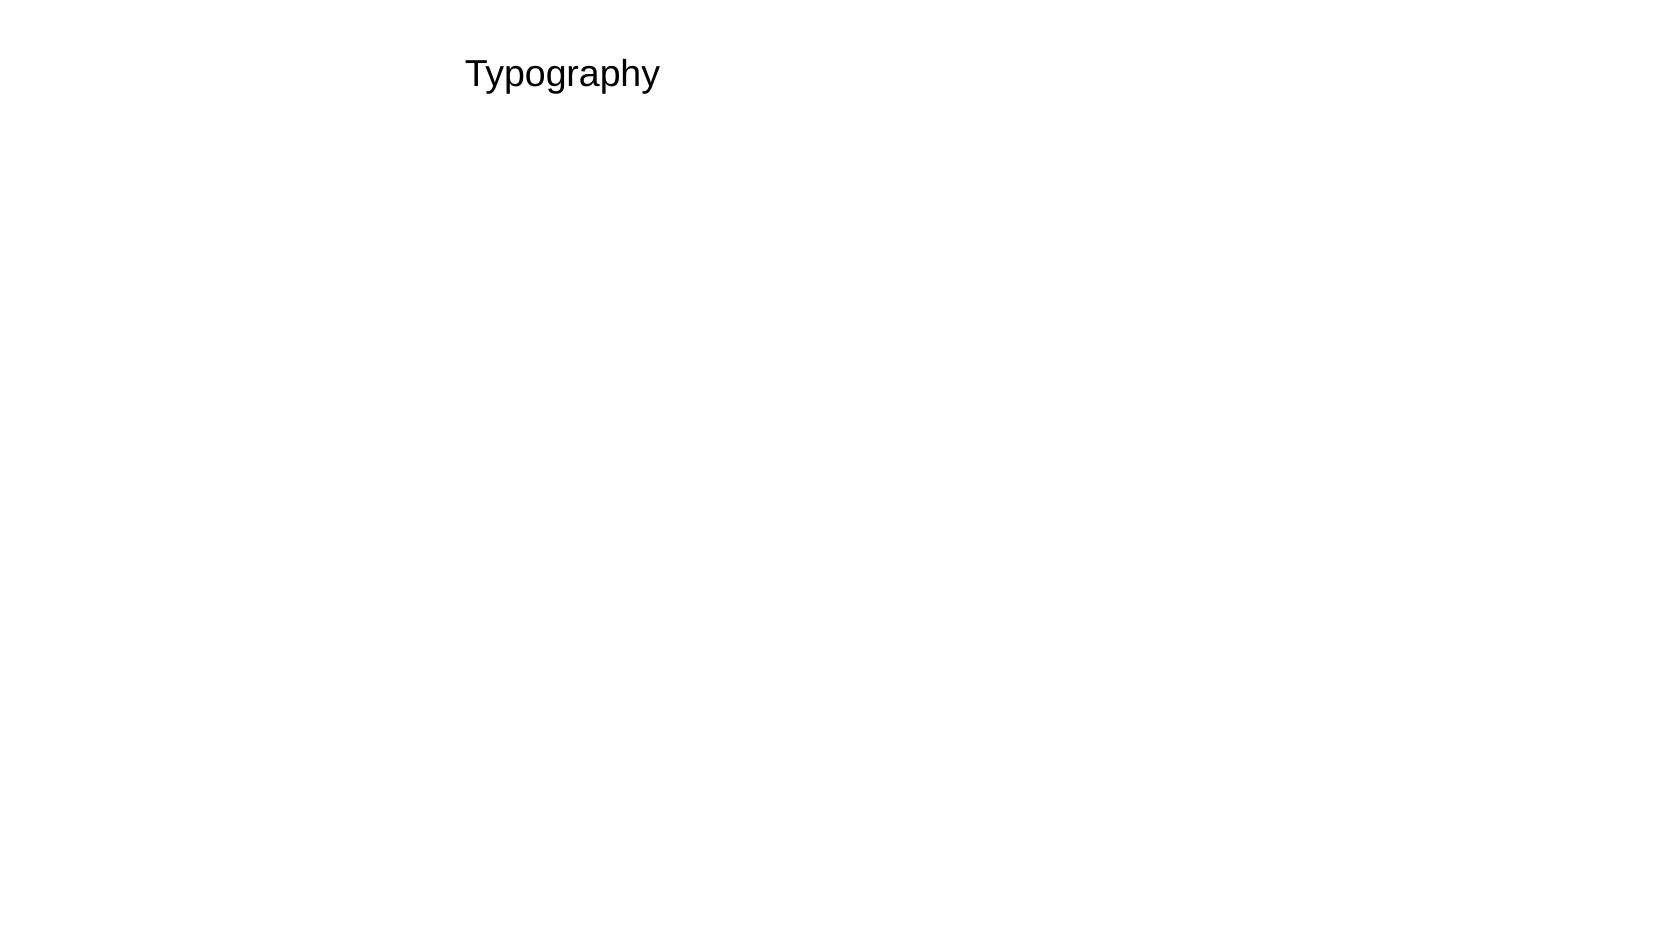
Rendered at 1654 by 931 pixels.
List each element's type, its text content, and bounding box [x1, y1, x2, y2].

text_box Typography [450, 45, 1126, 102]
